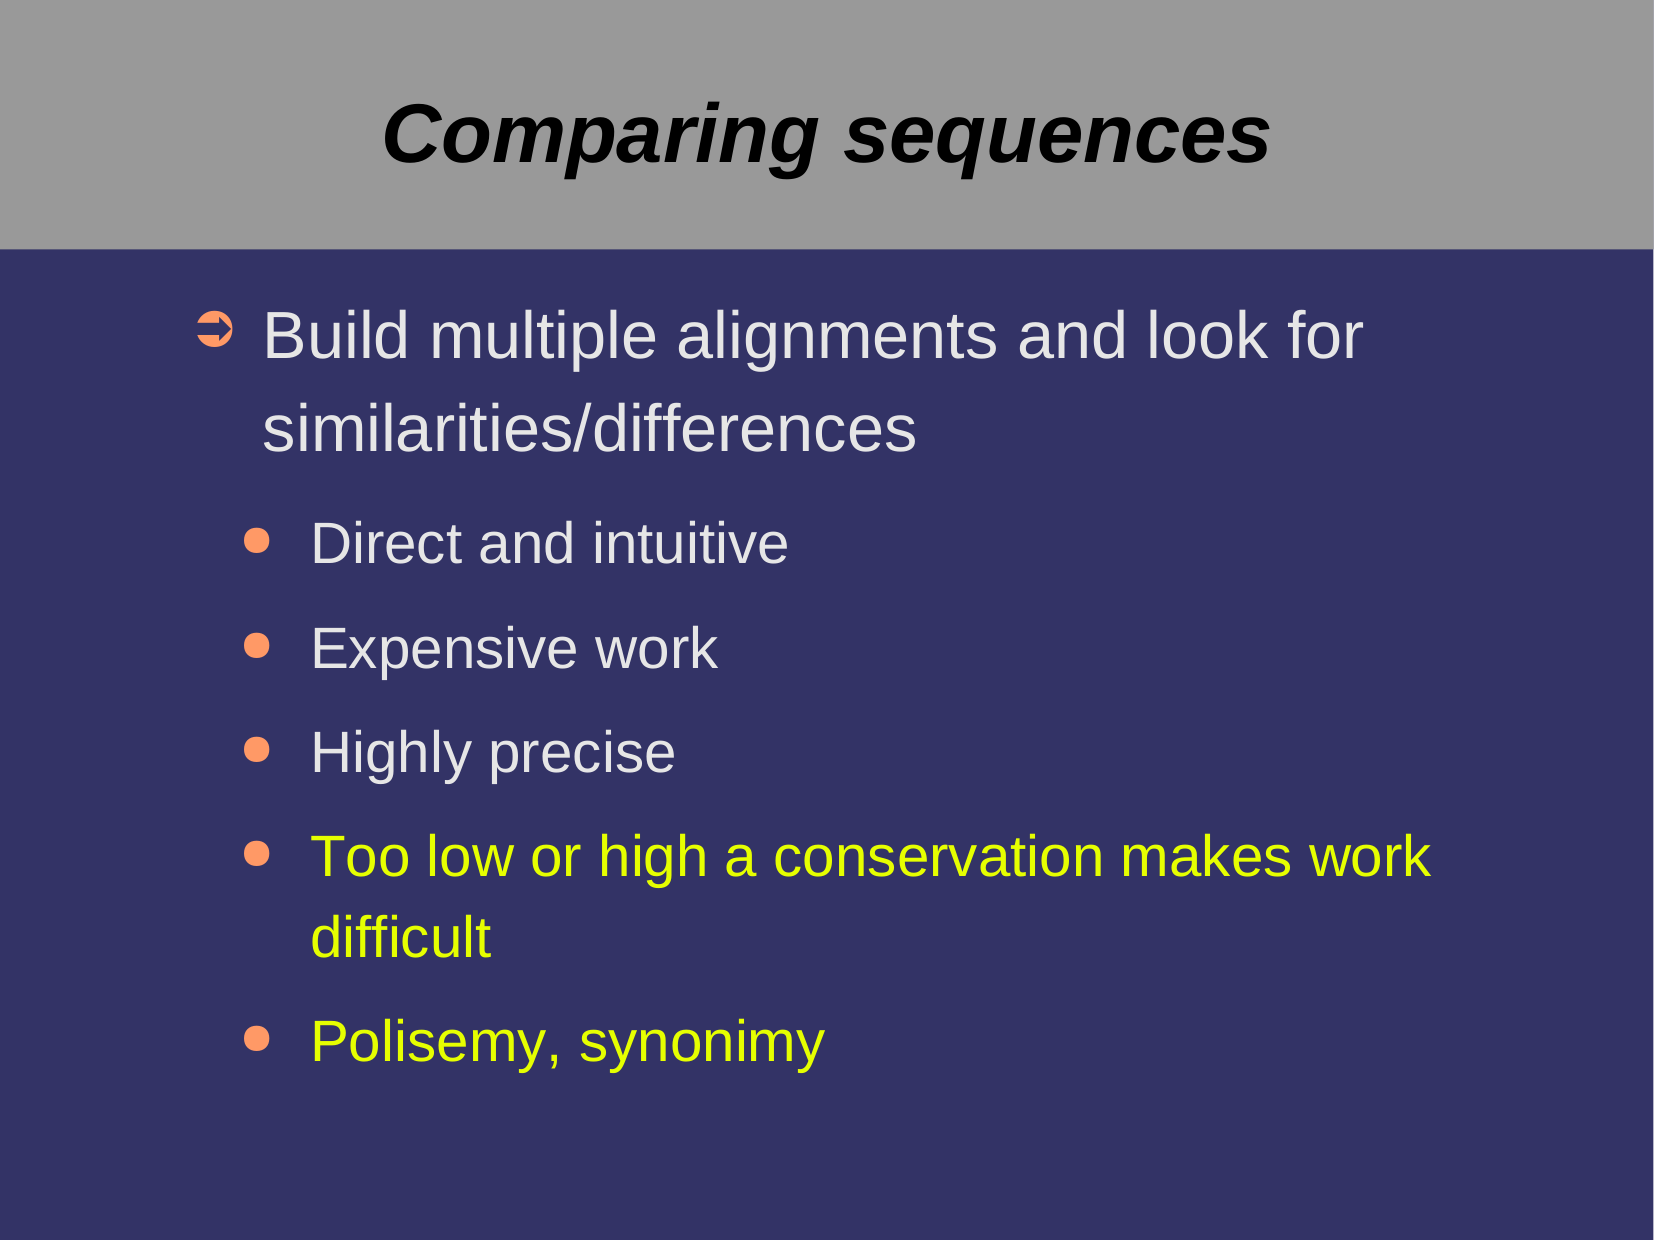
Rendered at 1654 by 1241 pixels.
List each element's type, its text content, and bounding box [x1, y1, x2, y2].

list Build multiple alignments and look for similarities/differences Direct and intuitive Expensive work Highly precise Too low or high a conservation makes work difficult Polisemy, synonimy [180, 280, 1572, 1123]
title Comparing sequences [121, 19, 1534, 227]
